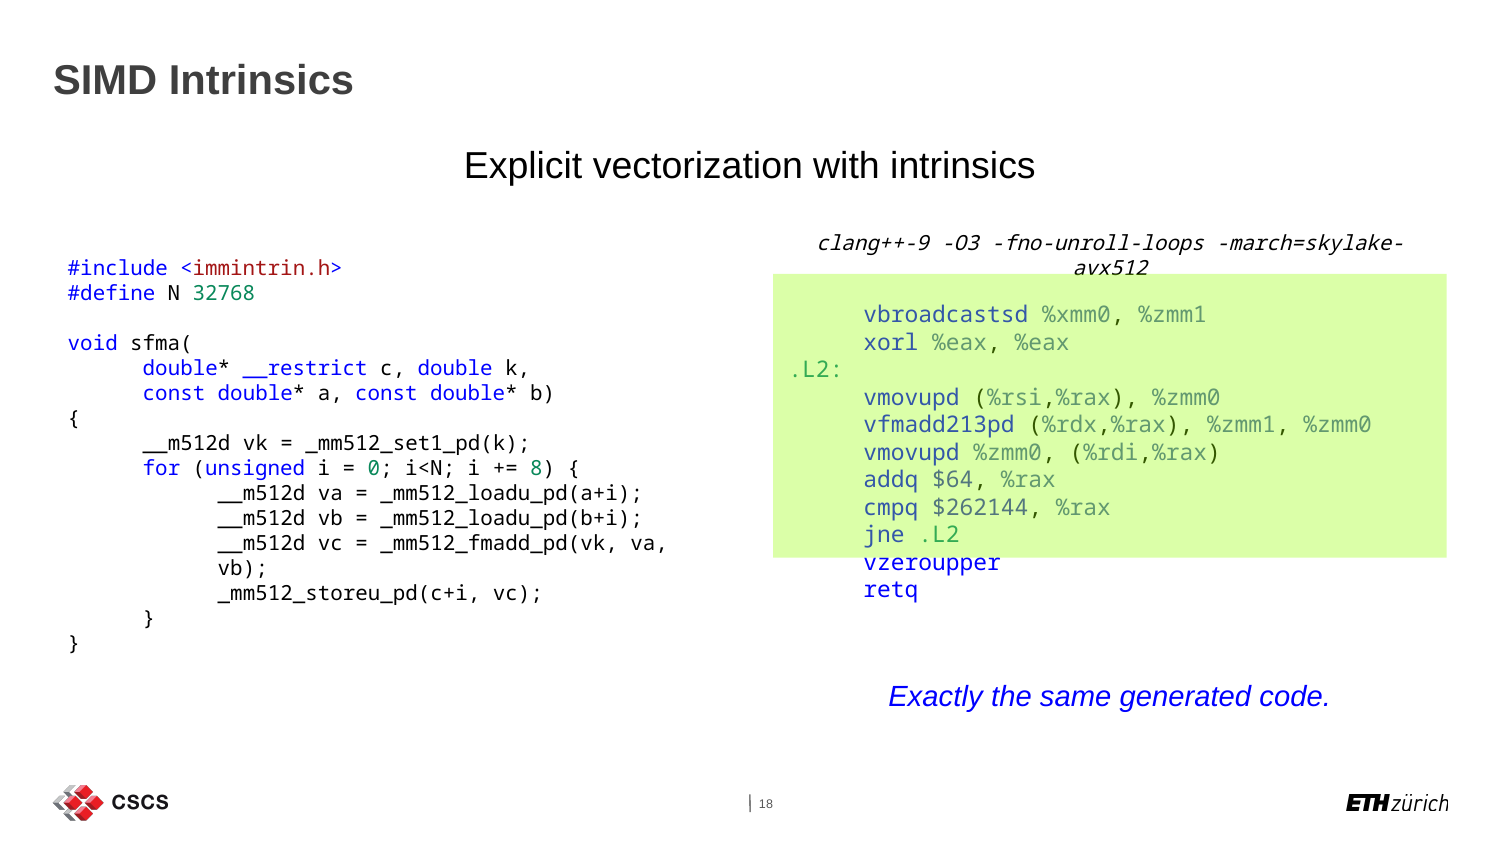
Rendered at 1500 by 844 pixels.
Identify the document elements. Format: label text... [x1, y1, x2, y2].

title SIMD Intrinsics [53, 5, 1447, 112]
text_box #include <immintrin.h> #define N 32768 void sfma( double* __restrict c, double k, const double* a, const double* b) { __m512d vk = _mm512_set1_pd(k); for (unsigned i = 0; i<N; i += 8) { __m512d va = _mm512_loadu_pd(a+i); __m512d vb = _mm512_loadu_pd(b+i); __m512d vc = _mm512_fmadd_pd(vk, va, vb); _mm512_storeu_pd(c+i, vc); } } [52, 215, 727, 767]
text_box [773, 273, 1447, 558]
picture [43, 775, 177, 830]
text_box clang++-9 -O3 -fno-unroll-loops -march=skylake-avx512 vbroadcastsd %xmm0, %zmm1 xorl %eax, %eax .L2: vmovupd (%rsi,%rax), %zmm0 vfmadd213pd (%rdx,%rax), %zmm1, %zmm0 vmovupd %zmm0, (%rdi,%rax) addq $64, %rax cmpq $262144, %rax jne .L2 vzeroupper retq Exactly the same generated code. [773, 215, 1447, 273]
picture [1346, 794, 1448, 811]
slide_number <number> [750, 794, 798, 813]
text_box clang++-9 -O3 -fno-unroll-loops -march=skylake-avx512 vbroadcastsd %xmm0, %zmm1 xorl %eax, %eax .L2: vmovupd (%rsi,%rax), %zmm0 vfmadd213pd (%rdx,%rax), %zmm1, %zmm0 vmovupd %zmm0, (%rdi,%rax) addq $64, %rax cmpq $262144, %rax jne .L2 vzeroupper retq Exactly the same generated code. [773, 558, 1447, 767]
list Explicit vectorization with intrinsics [53, 133, 1447, 767]
